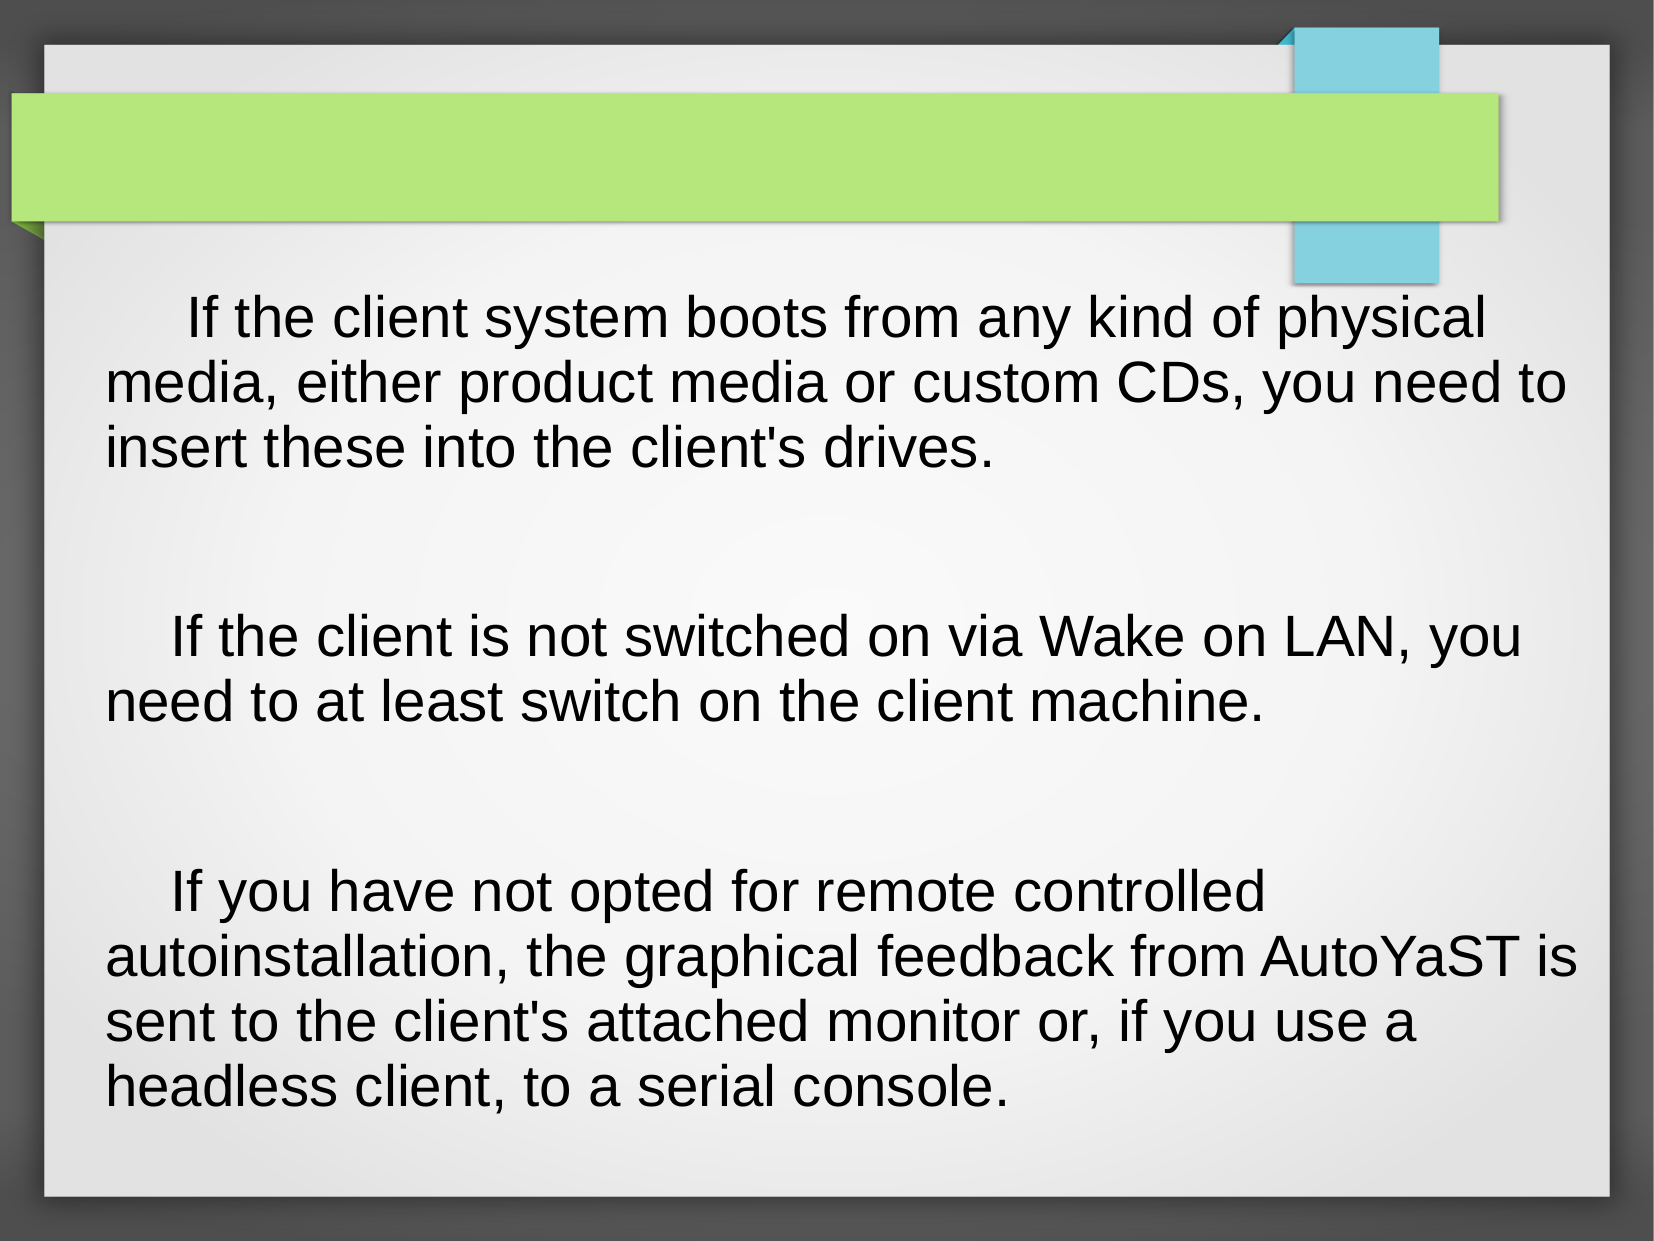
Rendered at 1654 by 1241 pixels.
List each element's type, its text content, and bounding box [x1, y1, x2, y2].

picture [0, 0, 1654, 1241]
list If the client system boots from any kind of physical media, either product media or custom CDs, you need to insert these into the client's drives. If the client is not switched on via Wake on LAN, you need to at least switch on the client machine. If you have not opted for remote controlled autoinstallation, the graphical feedback from AutoYaST is sent to the client's attached monitor or, if you use a headless client, to a serial console. [105, 285, 1606, 1171]
